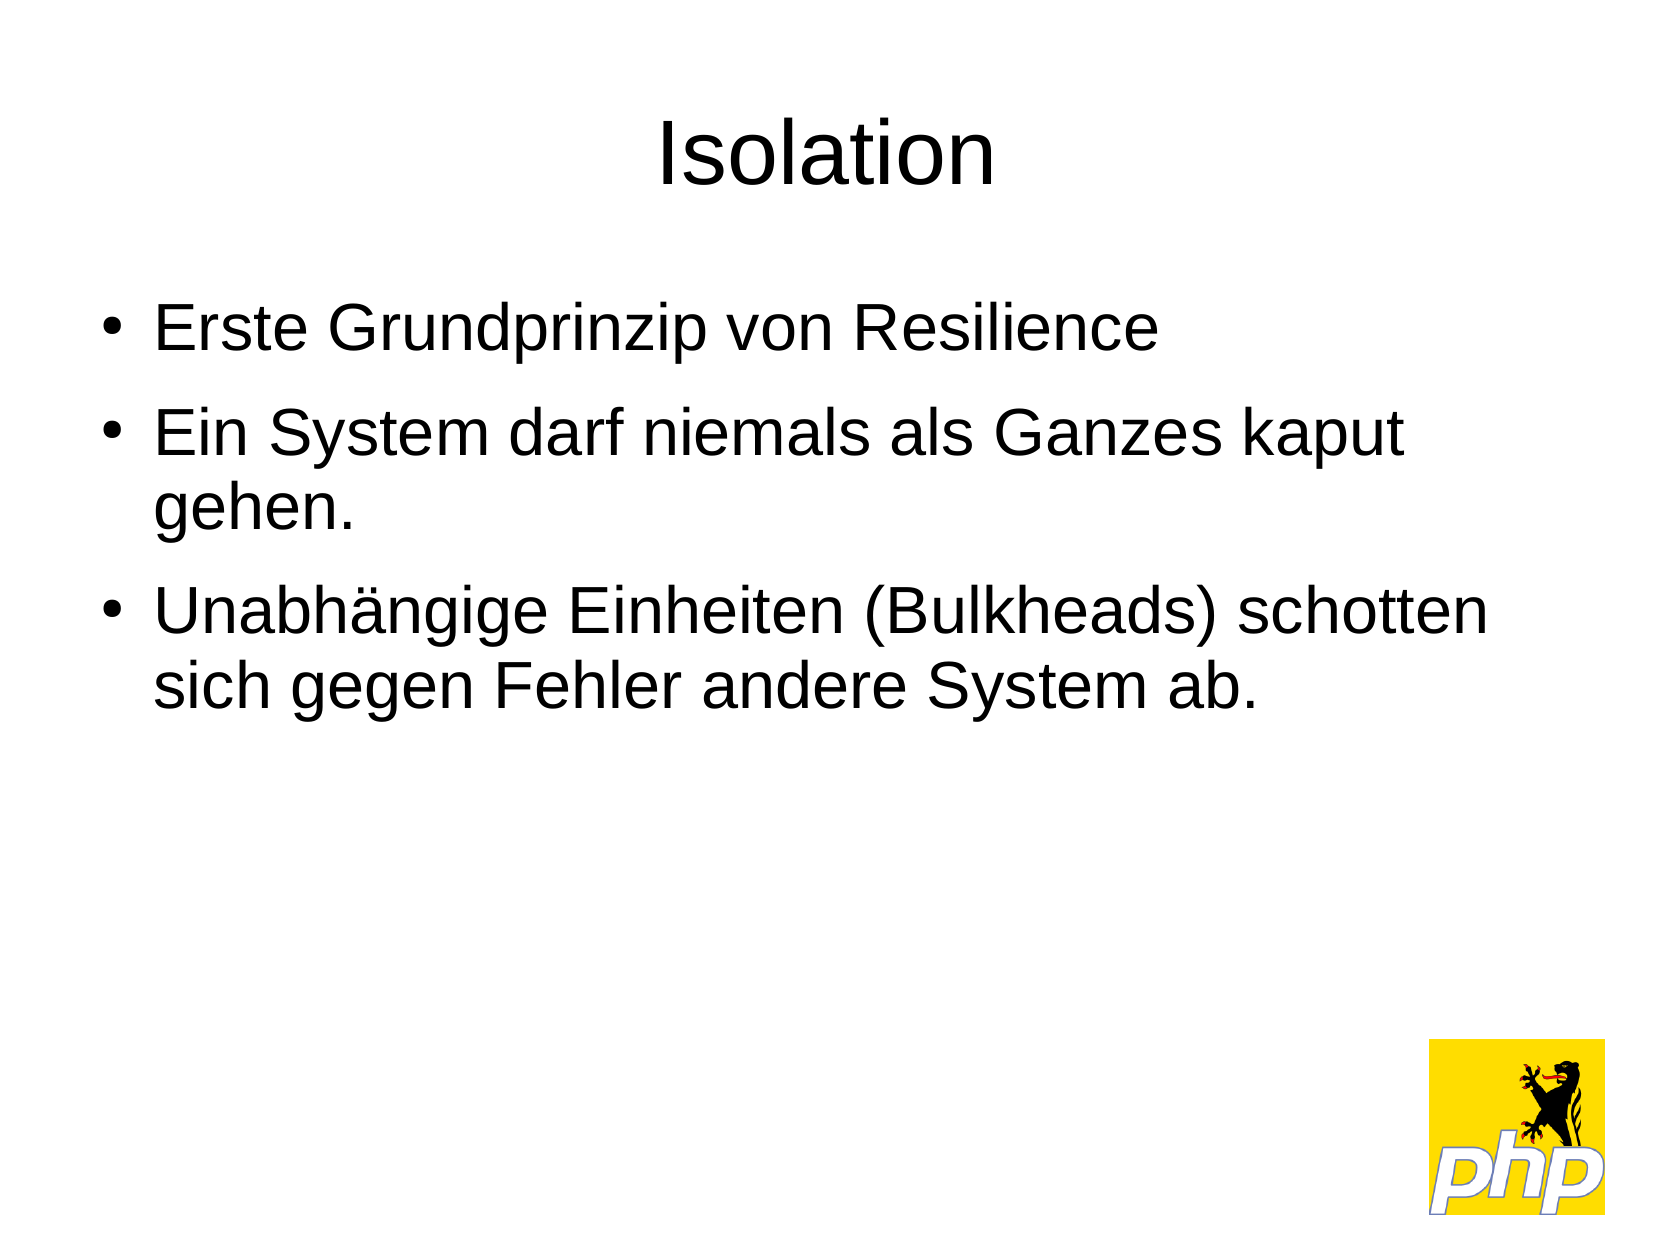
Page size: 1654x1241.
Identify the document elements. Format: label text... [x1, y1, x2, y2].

title Isolation [82, 49, 1571, 257]
picture [1429, 1039, 1605, 1215]
list Erste Grundprinzip von Resilience Ein System darf niemals als Ganzes kaput gehen. Unabhängige Einheiten (Bulkheads) schotten sich gegen Fehler andere System ab. [82, 290, 1571, 1010]
